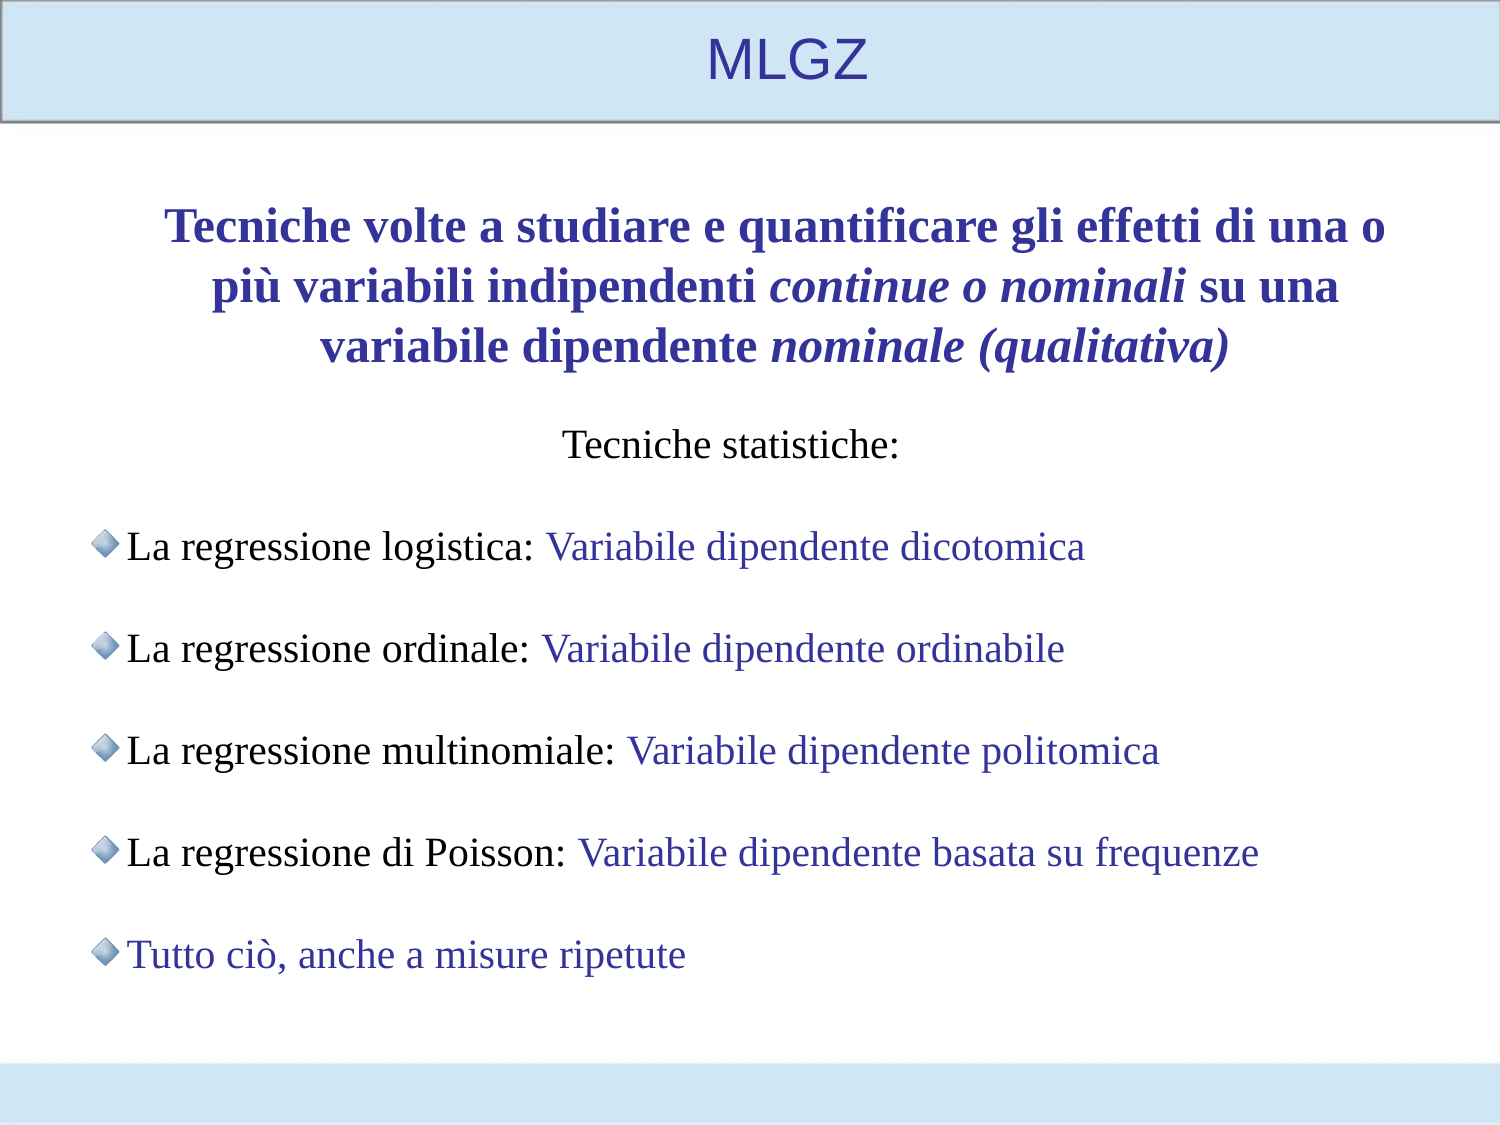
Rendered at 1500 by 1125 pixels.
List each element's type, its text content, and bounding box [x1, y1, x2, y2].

picture [0, 0, 1500, 1125]
text_box Tecniche statistiche: La regressione logistica: Variabile dipendente dicotomica La regressione ordinale: Variabile dipendente ordinabile La regressione multinomiale: Variabile dipendente politomica La regressione di Poisson: Variabile dipendente basata su frequenze Tutto ciò, anche a misure ripetute [41, 408, 1392, 985]
title MLGZ [113, 0, 1463, 158]
text_box Tecniche volte a studiare e quantificare gli effetti di una o più variabili indipendenti continue o nominali su una variabile dipendente nominale (qualitativa) [53, 184, 1424, 381]
